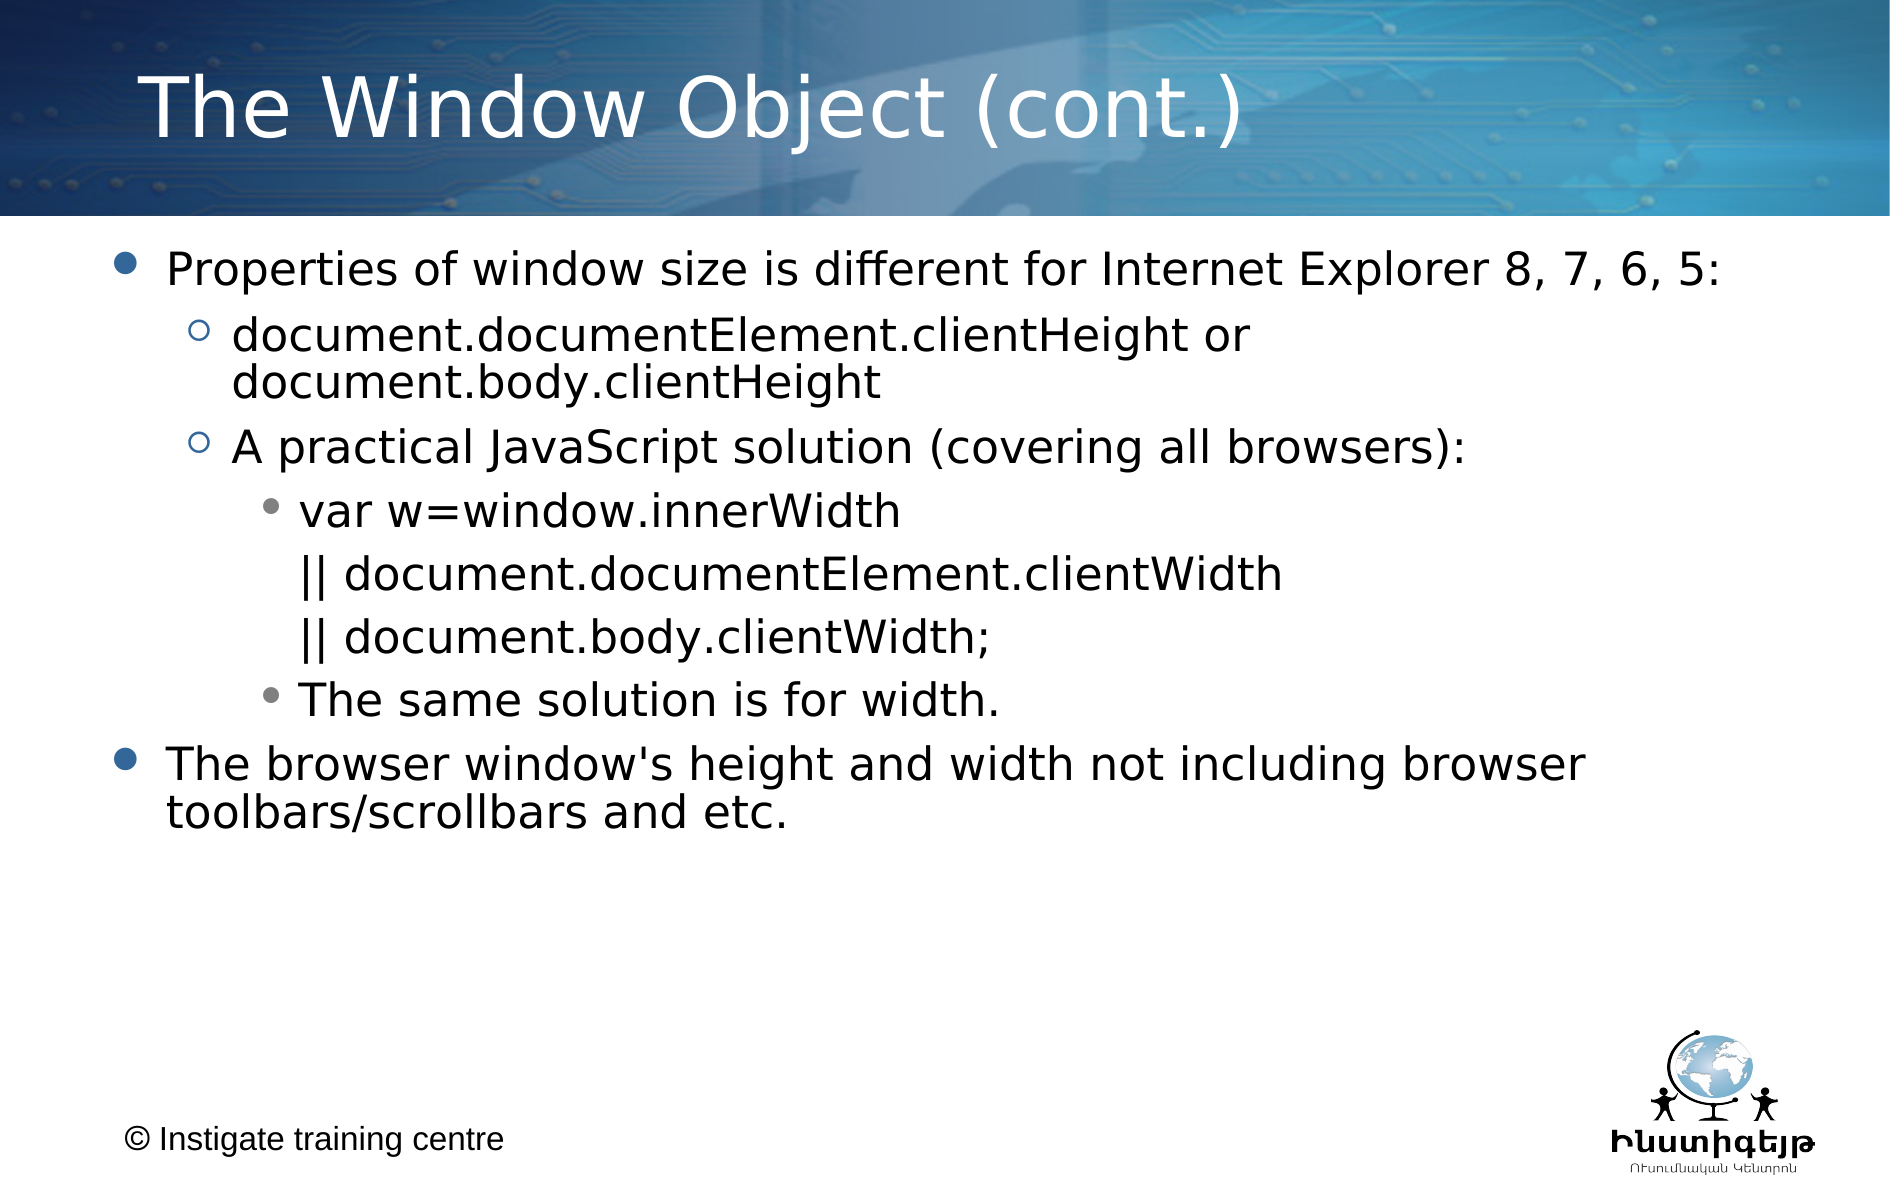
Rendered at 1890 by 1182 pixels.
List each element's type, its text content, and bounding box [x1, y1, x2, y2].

list Properties of window size is different for Internet Explorer 8, 7, 6, 5: document.documentElement.clientHeight or document.body.clientHeight A practical JavaScript solution (covering all browsers): var w=window.innerWidth || document.documentElement.clientWidth || document.body.clientWidth; The same solution is for width. The browser window's height and width not including browser toolbars/scrollbars and etc. [110, 247, 1801, 271]
picture [0, 0, 1890, 216]
picture [1612, 1030, 1815, 1175]
